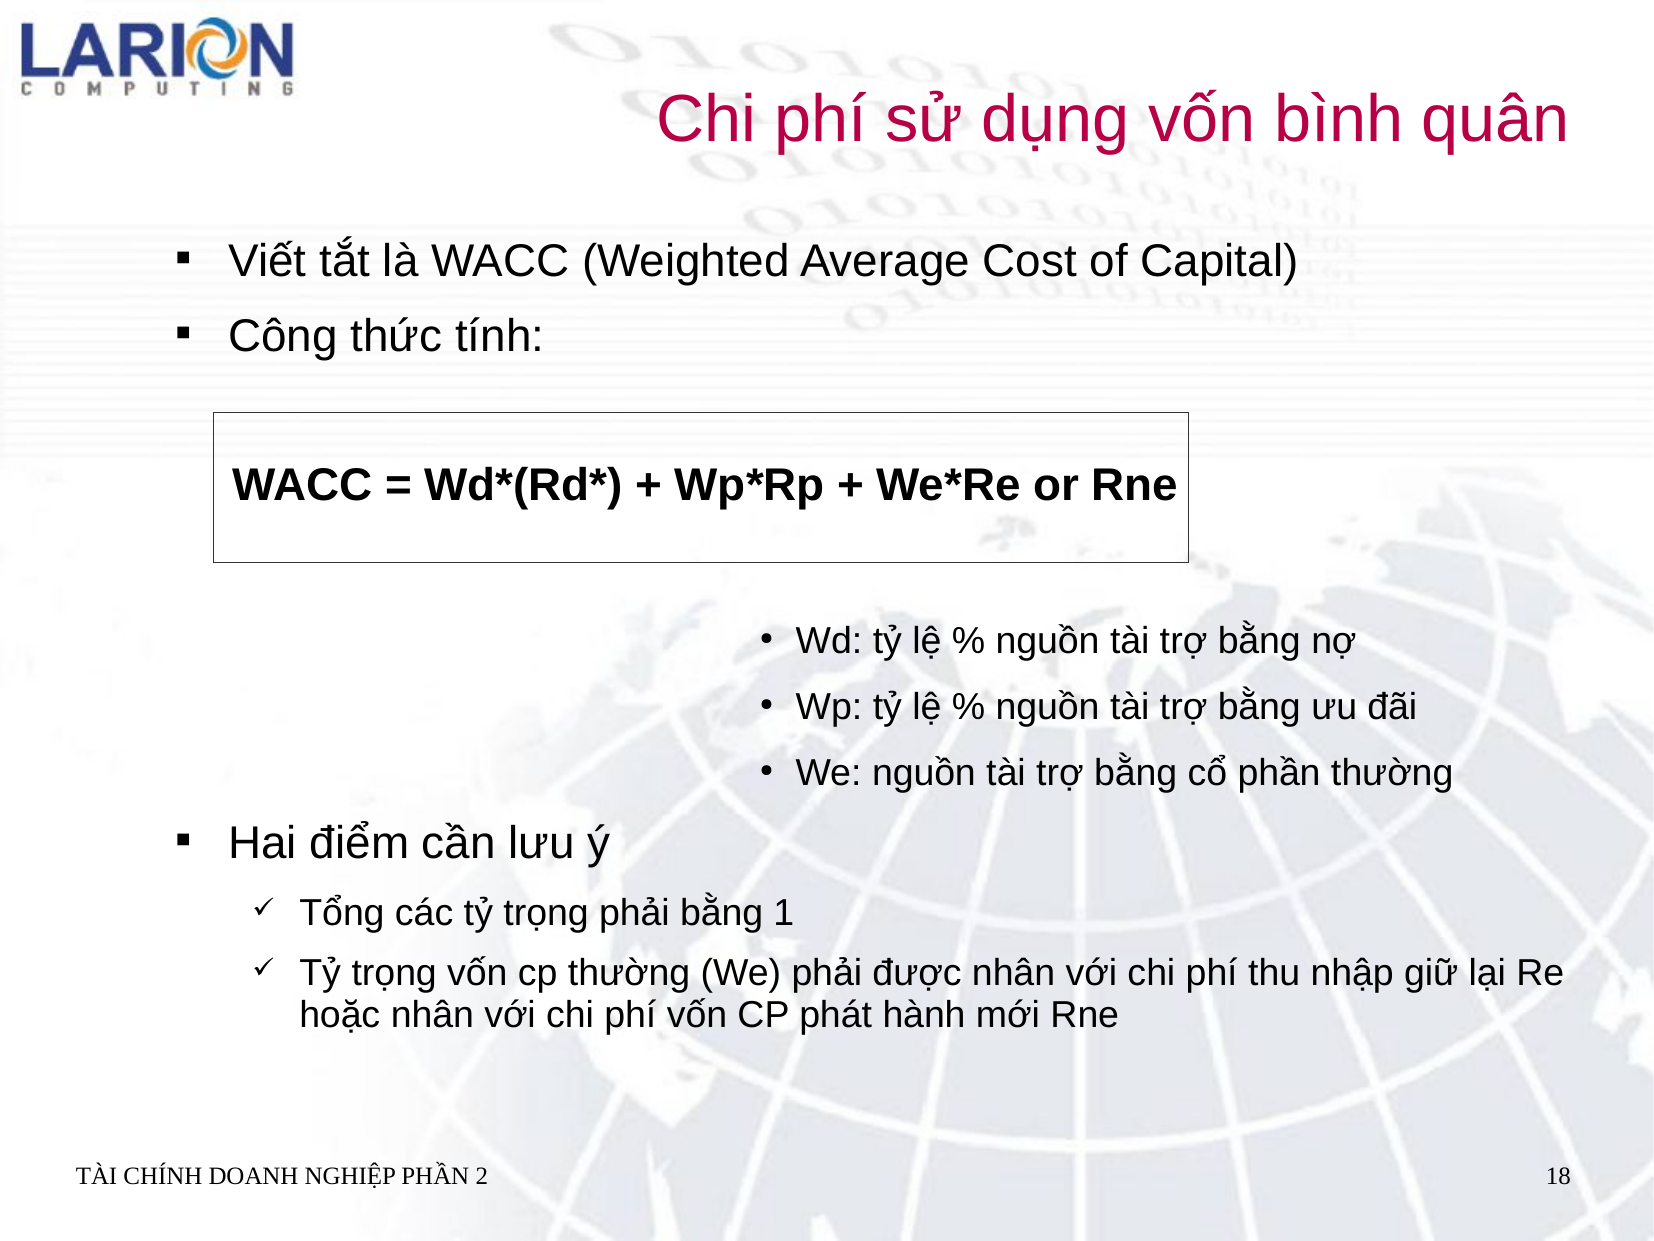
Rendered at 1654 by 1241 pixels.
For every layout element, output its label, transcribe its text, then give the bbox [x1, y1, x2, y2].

list Viết tắt là WACC (Weighted Average Cost of Capital) Công thức tính: WACC = Wd*(Rd*) + Wp*Rp + We*Re or Rne Wd: tỷ lệ % nguồn tài trợ bằng nợ Wp: tỷ lệ % nguồn tài trợ bằng ưu đãi We: nguồn tài trợ bằng cổ phần thường Hai điểm cần lưu ý Tổng các tỷ trọng phải bằng 1 Tỷ trọng vốn cp thường (We) phải được nhân với chi phí thu nhập giữ lại Re hoặc nhân với chi phí vốn CP phát hành mới Rne [86, 234, 1576, 1039]
picture [0, 0, 1654, 1241]
title Chi phí sử dụng vốn bình quân [300, 49, 1571, 188]
